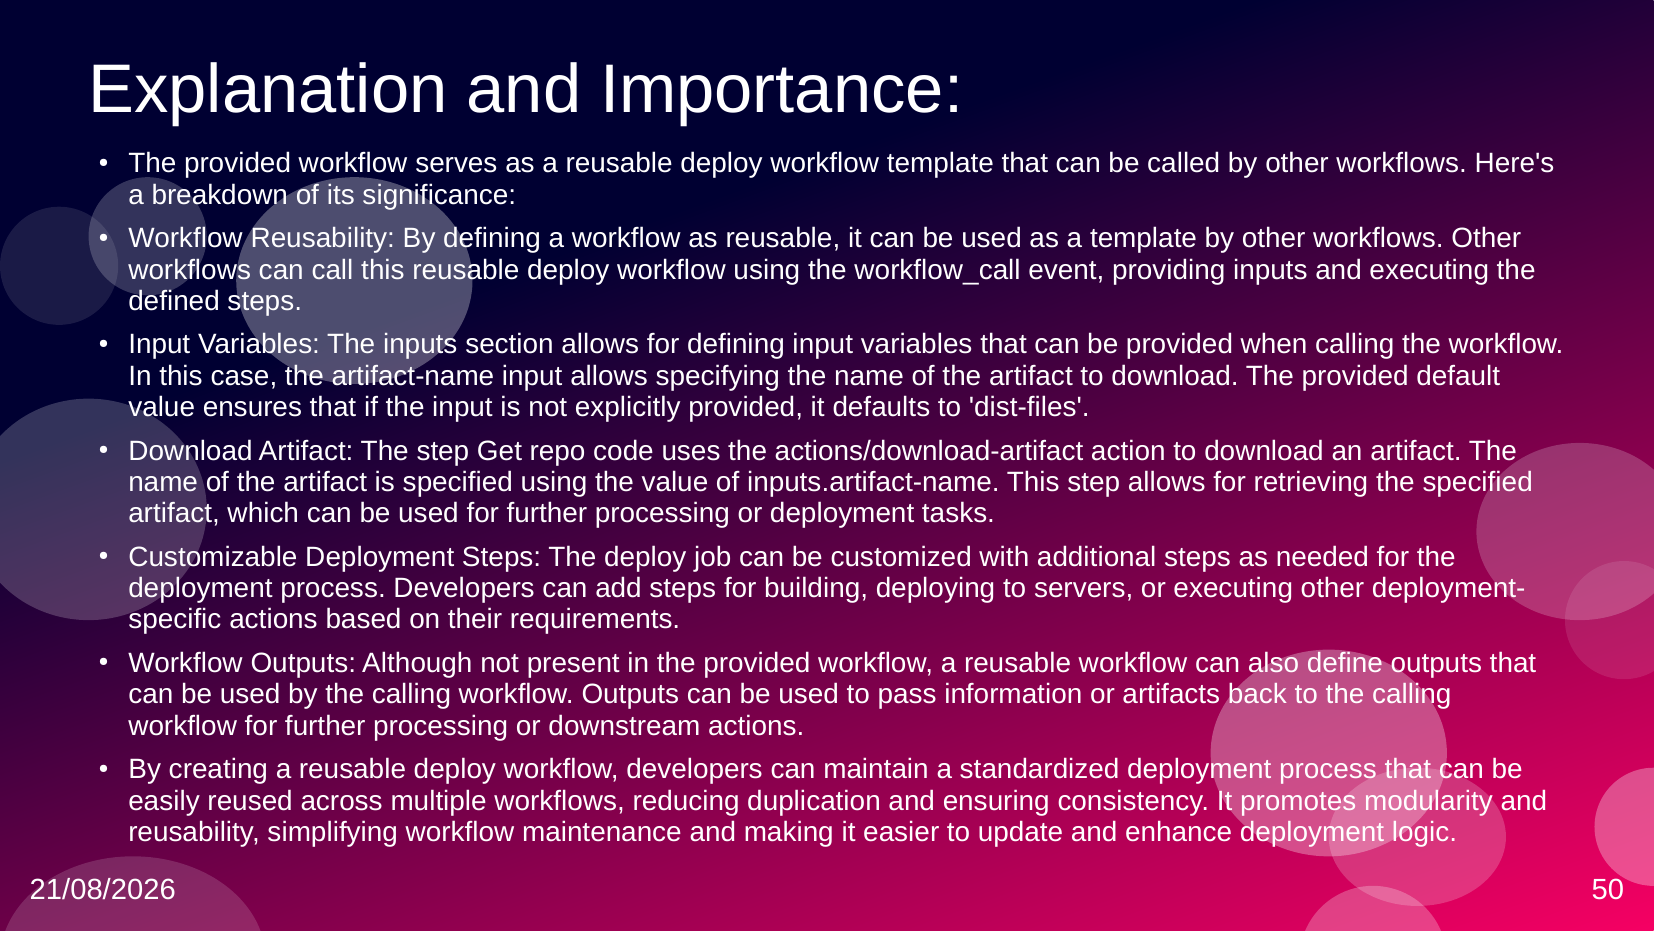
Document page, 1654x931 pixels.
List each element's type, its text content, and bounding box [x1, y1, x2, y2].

list The provided workflow serves as a reusable deploy workflow template that can be called by other workflows. Here's a breakdown of its significance: Workflow Reusability: By defining a workflow as reusable, it can be used as a template by other workflows. Other workflows can call this reusable deploy workflow using the workflow_call event, providing inputs and executing the defined steps. Input Variables: The inputs section allows for defining input variables that can be provided when calling the workflow. In this case, the artifact-name input allows specifying the name of the artifact to download. The provided default value ensures that if the input is not explicitly provided, it defaults to 'dist-files'. Download Artifact: The step Get repo code uses the actions/download-artifact action to download an artifact. The name of the artifact is specified using the value of inputs.artifact-name. This step allows for retrieving the specified artifact, which can be used for further processing or deployment tasks. Customizable Deployment Steps: The deploy job can be customized with additional steps as needed for the deployment process. Developers can add steps for building, deploying to servers, or executing other deployment-specific actions based on their requirements. Workflow Outputs: Although not present in the provided workflow, a reusable workflow can also define outputs that can be used by the calling workflow. Outputs can be used to pass information or artifacts back to the calling workflow for further processing or downstream actions. By creating a reusable deploy workflow, developers can maintain a standardized deployment process that can be easily reused across multiple workflows, reducing duplication and ensuring consistency. It promotes modularity and reusability, simplifying workflow maintenance and making it easier to update and enhance deployment logic. [88, 147, 1565, 857]
title Explanation and Importance: [88, 29, 1565, 147]
